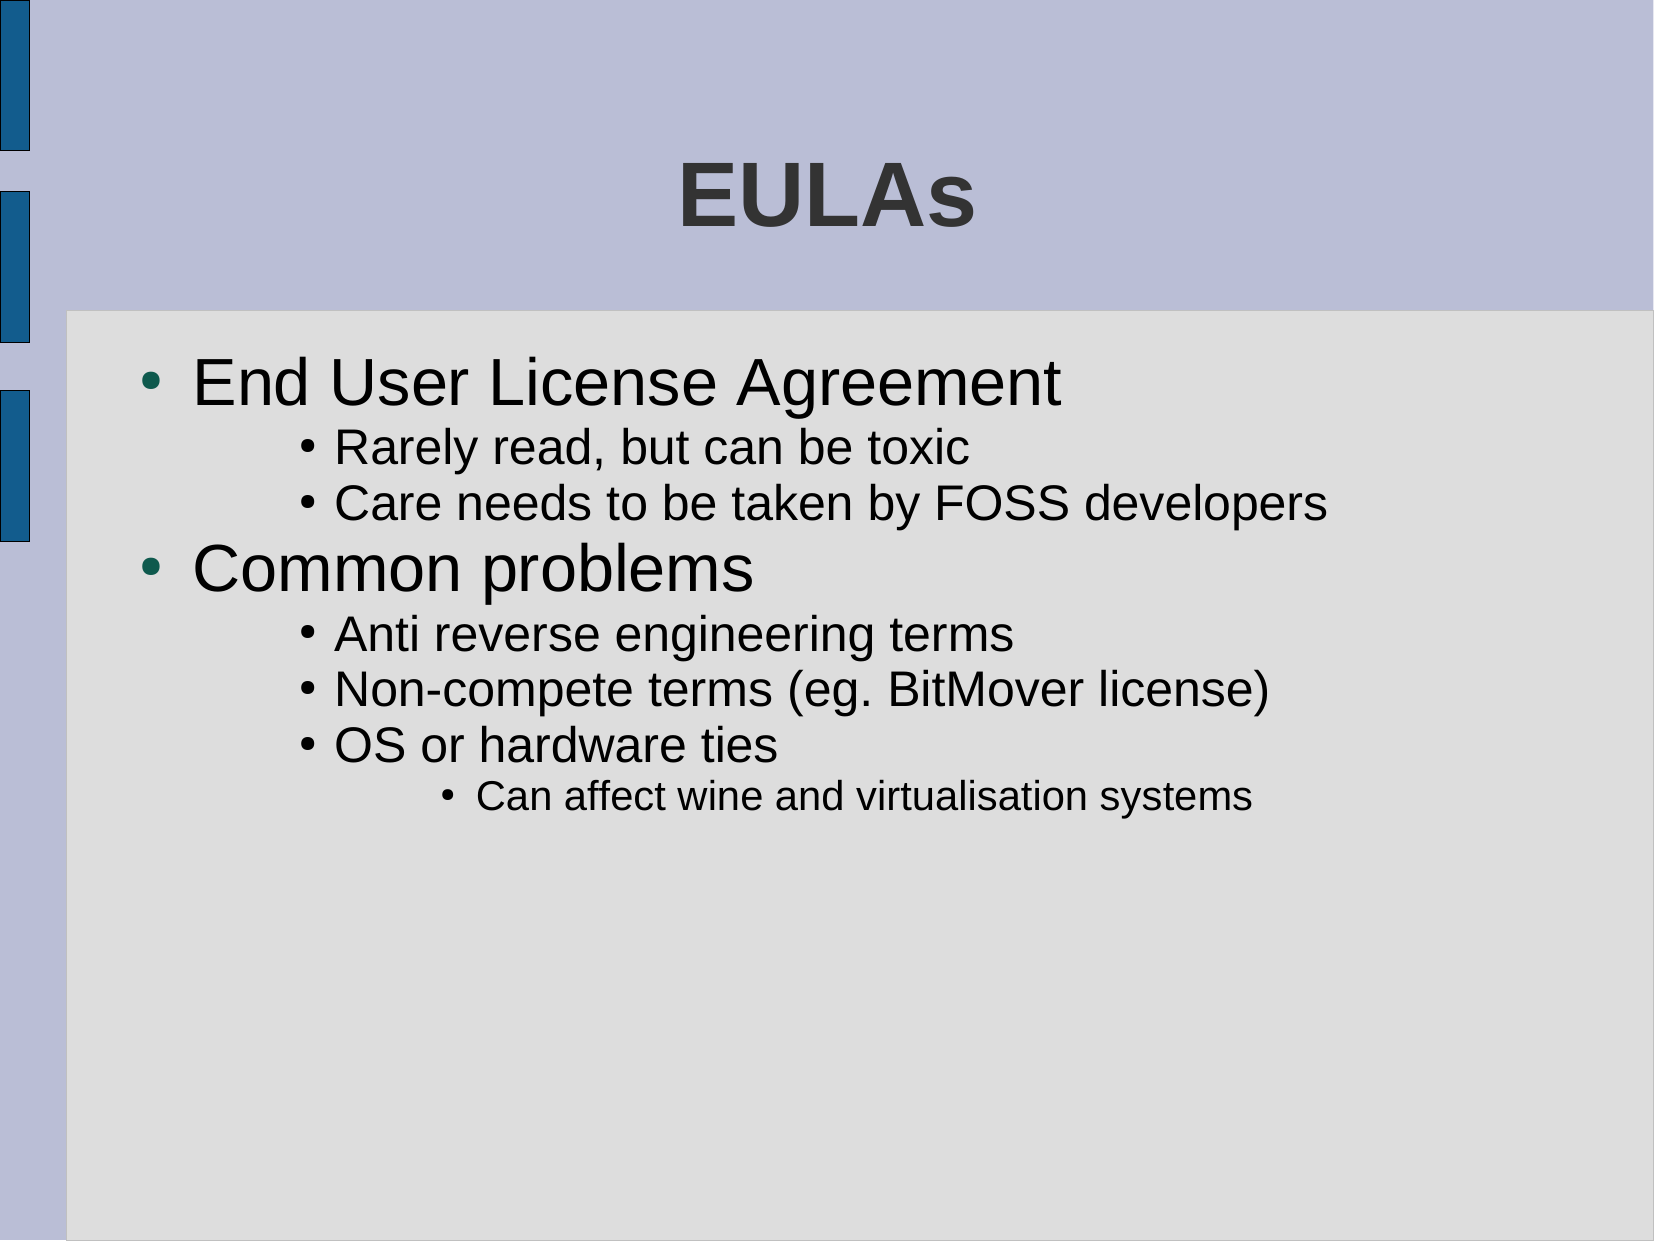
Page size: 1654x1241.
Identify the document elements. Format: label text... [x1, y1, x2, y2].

list End User License Agreement Rarely read, but can be toxic Care needs to be taken by FOSS developers Common problems Anti reverse engineering terms Non-compete terms (eg. BitMover license) OS or hardware ties Can affect wine and virtualisation systems [121, 344, 1534, 1112]
title EULAs [121, 98, 1534, 291]
